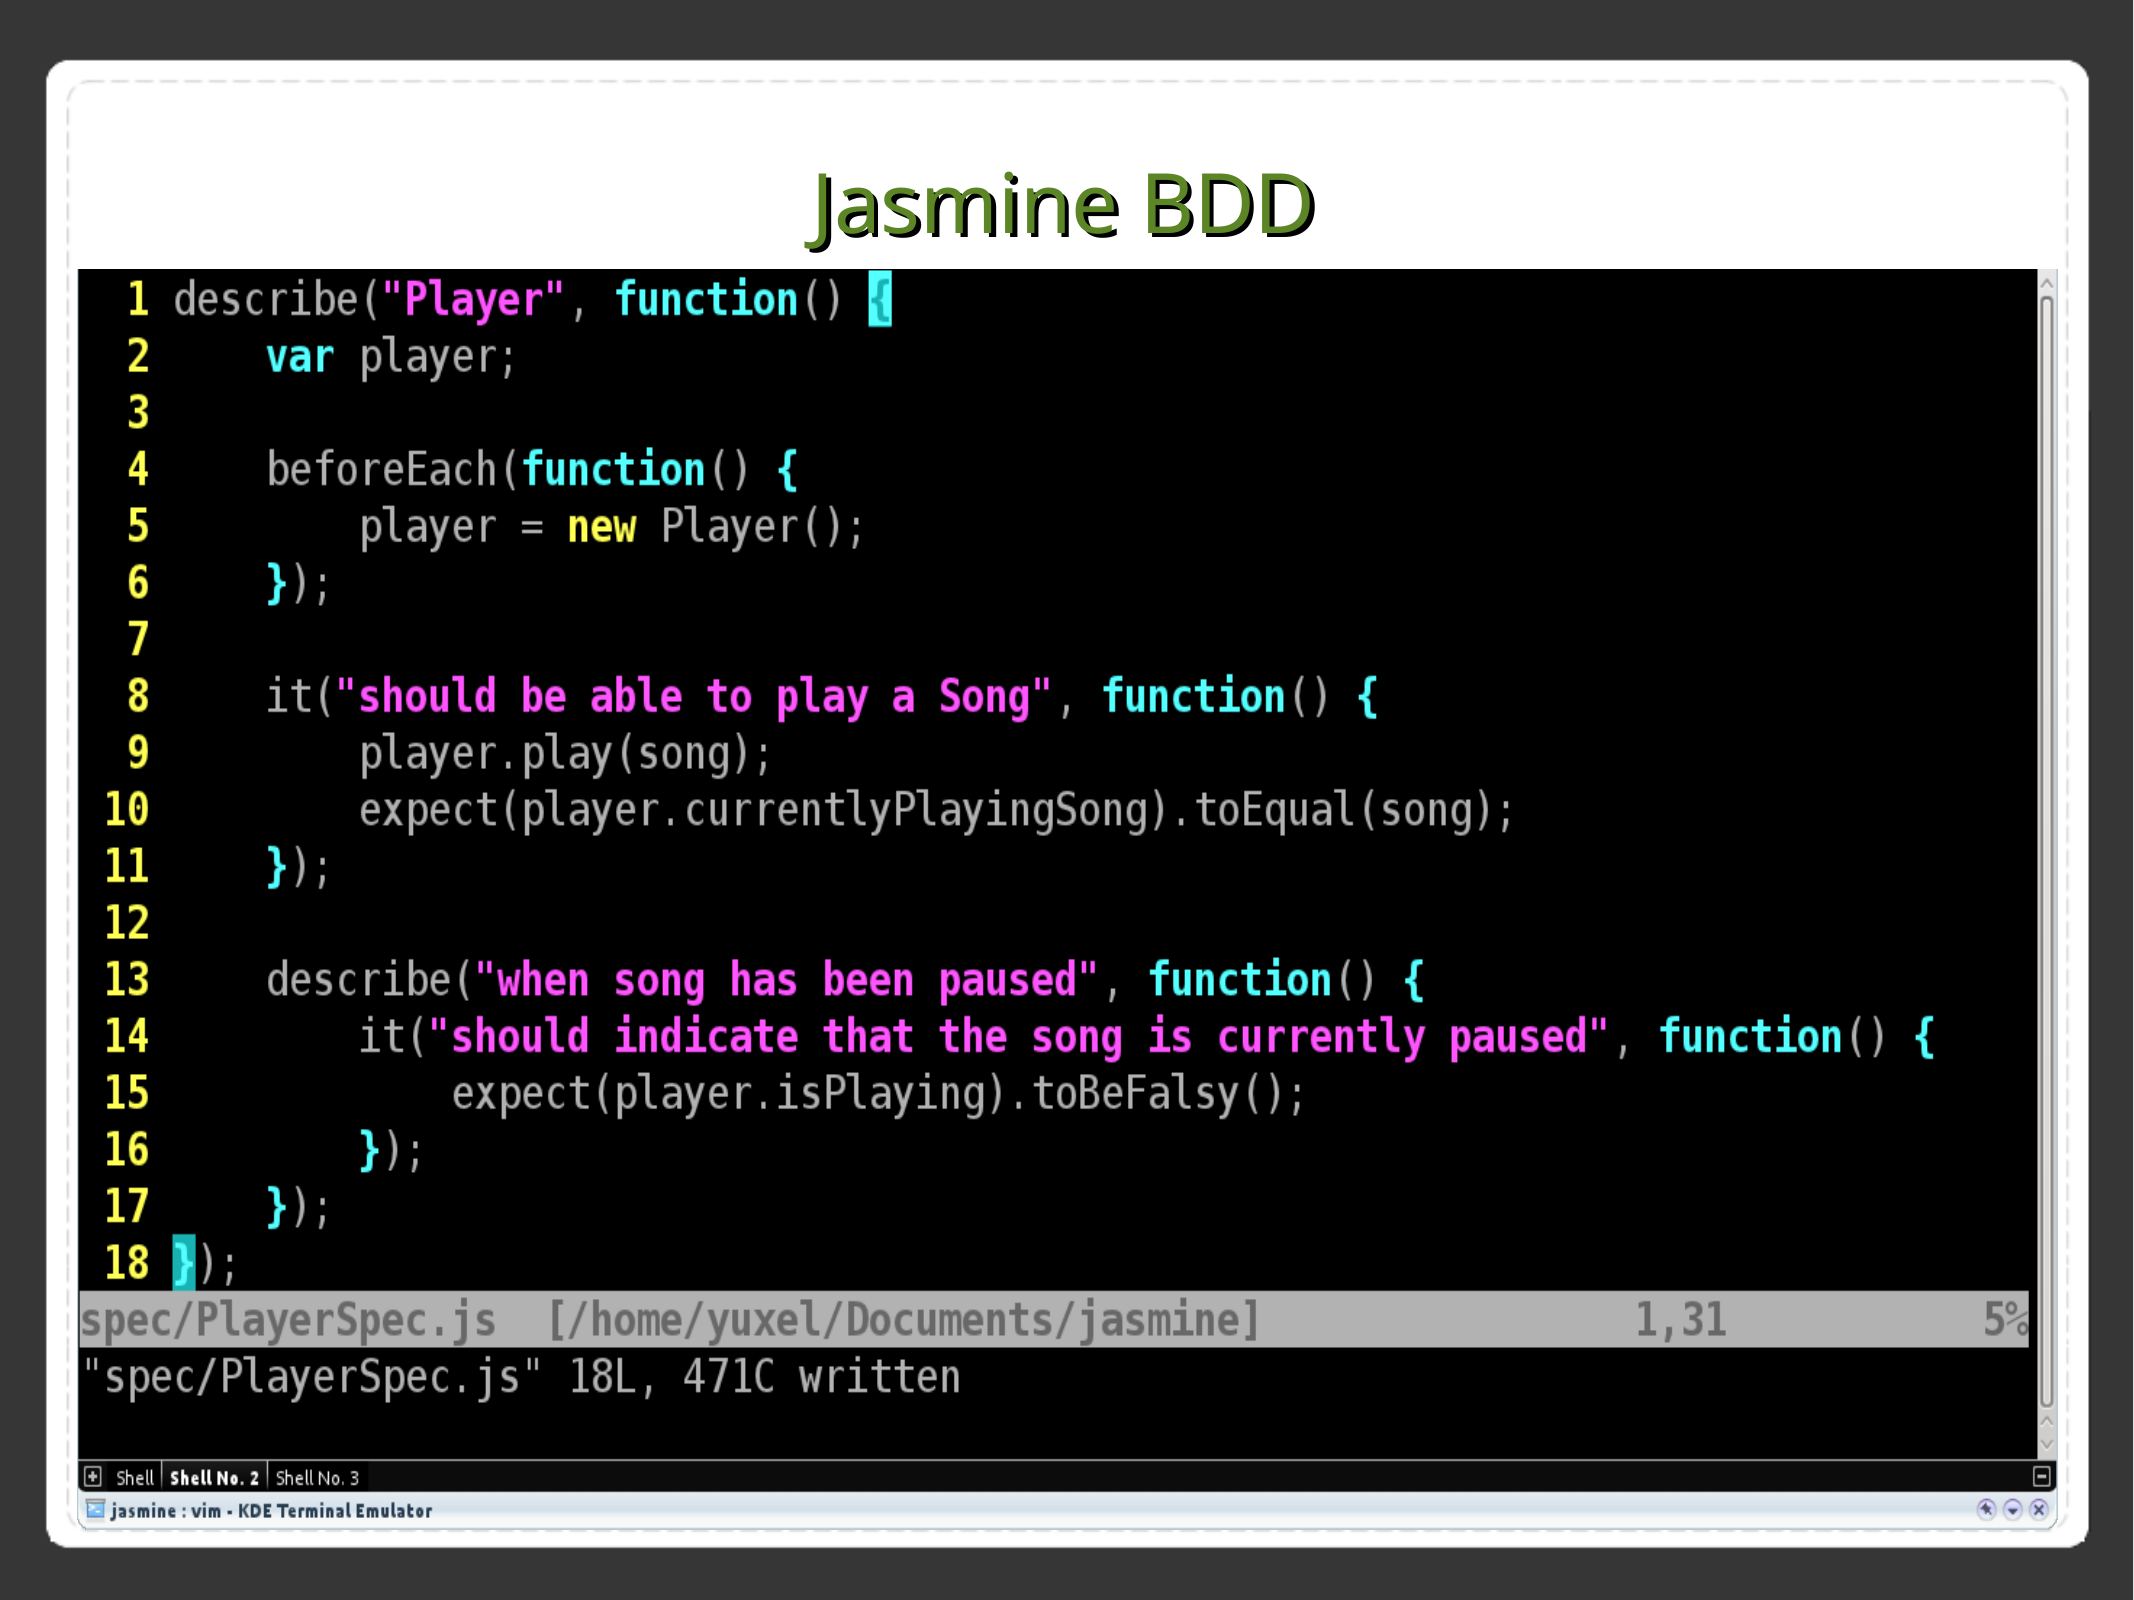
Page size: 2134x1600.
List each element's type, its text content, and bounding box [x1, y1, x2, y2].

picture [0, 0, 2134, 1600]
text_box Jasmine BDD [811, 150, 1317, 251]
